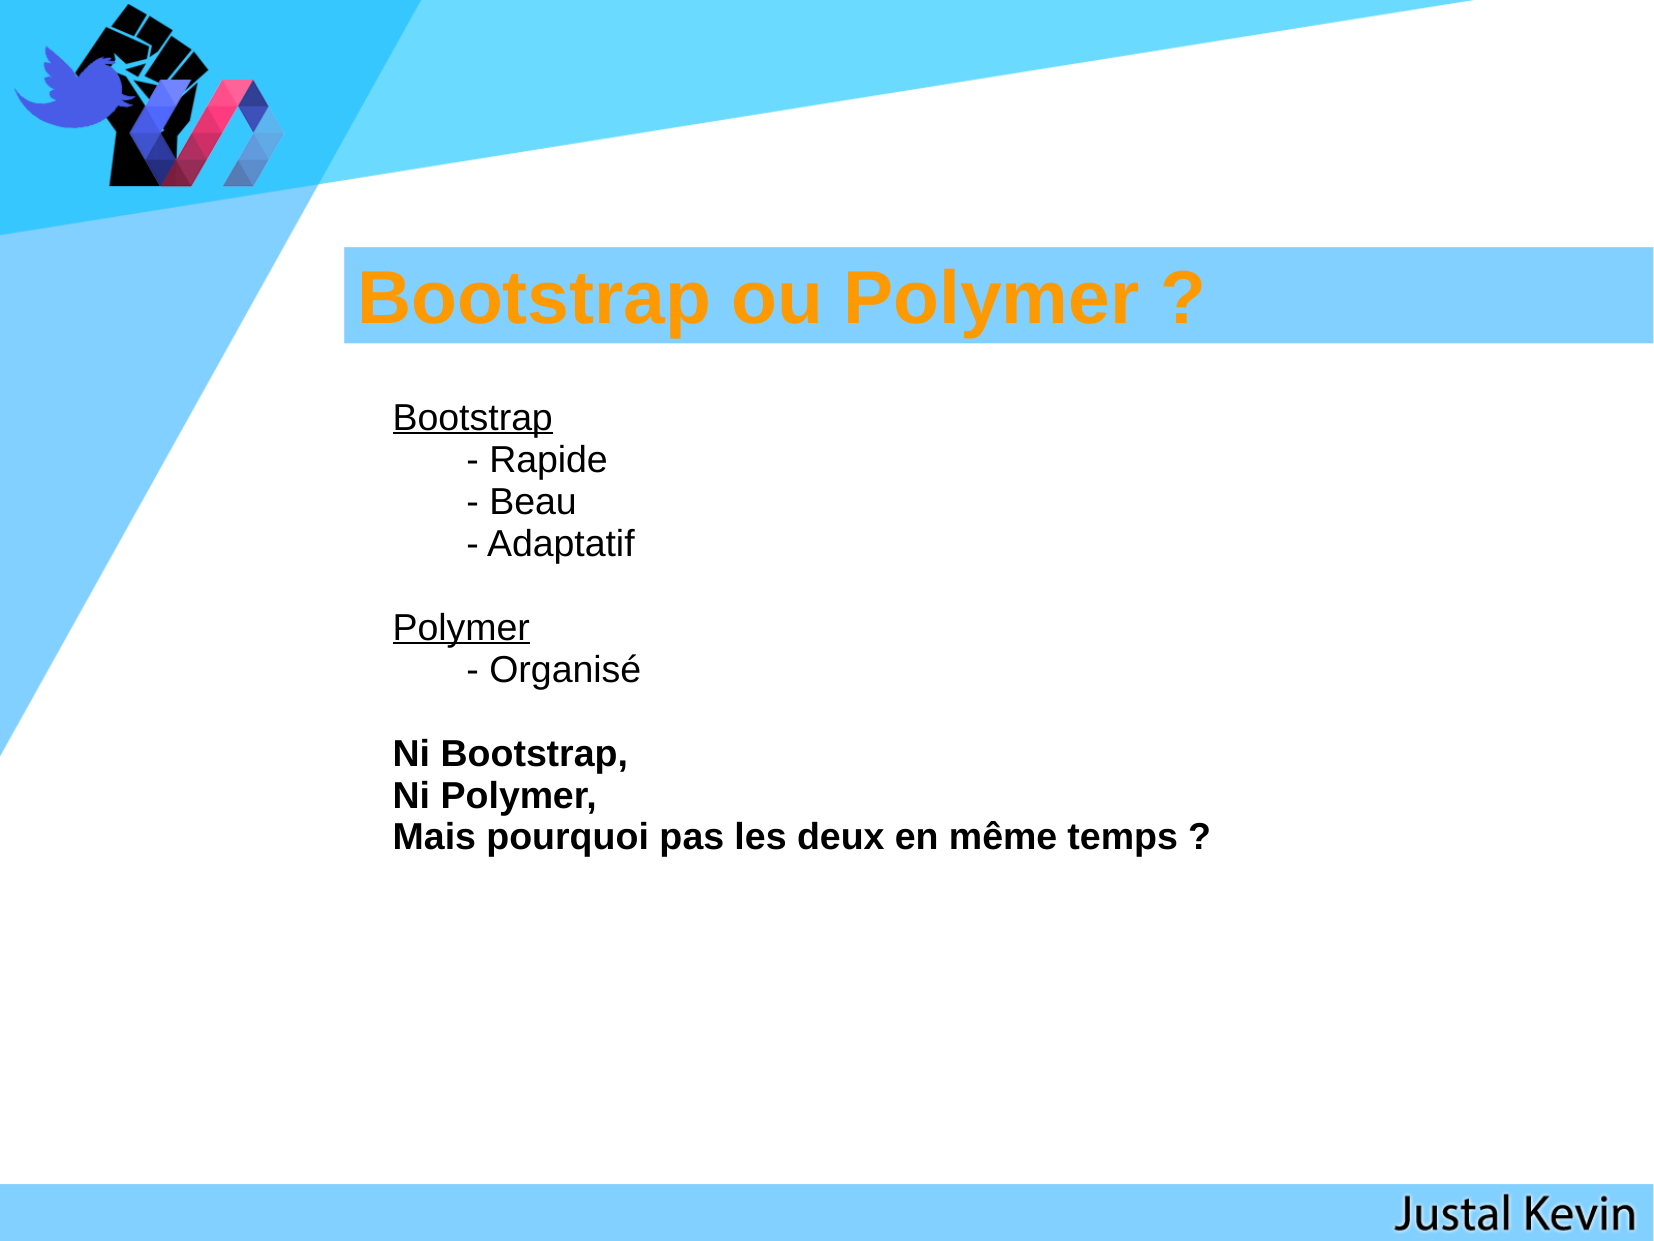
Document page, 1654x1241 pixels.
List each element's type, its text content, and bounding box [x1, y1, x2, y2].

text_box Bootstrap - Rapide - Beau - Adaptatif Polymer - Organisé Ni Bootstrap, Ni Polymer, Mais pourquoi pas les deux en même temps ? [377, 346, 1619, 870]
text_box Bootstrap ou Polymer ? [342, 248, 1654, 347]
picture [0, 0, 1654, 1241]
